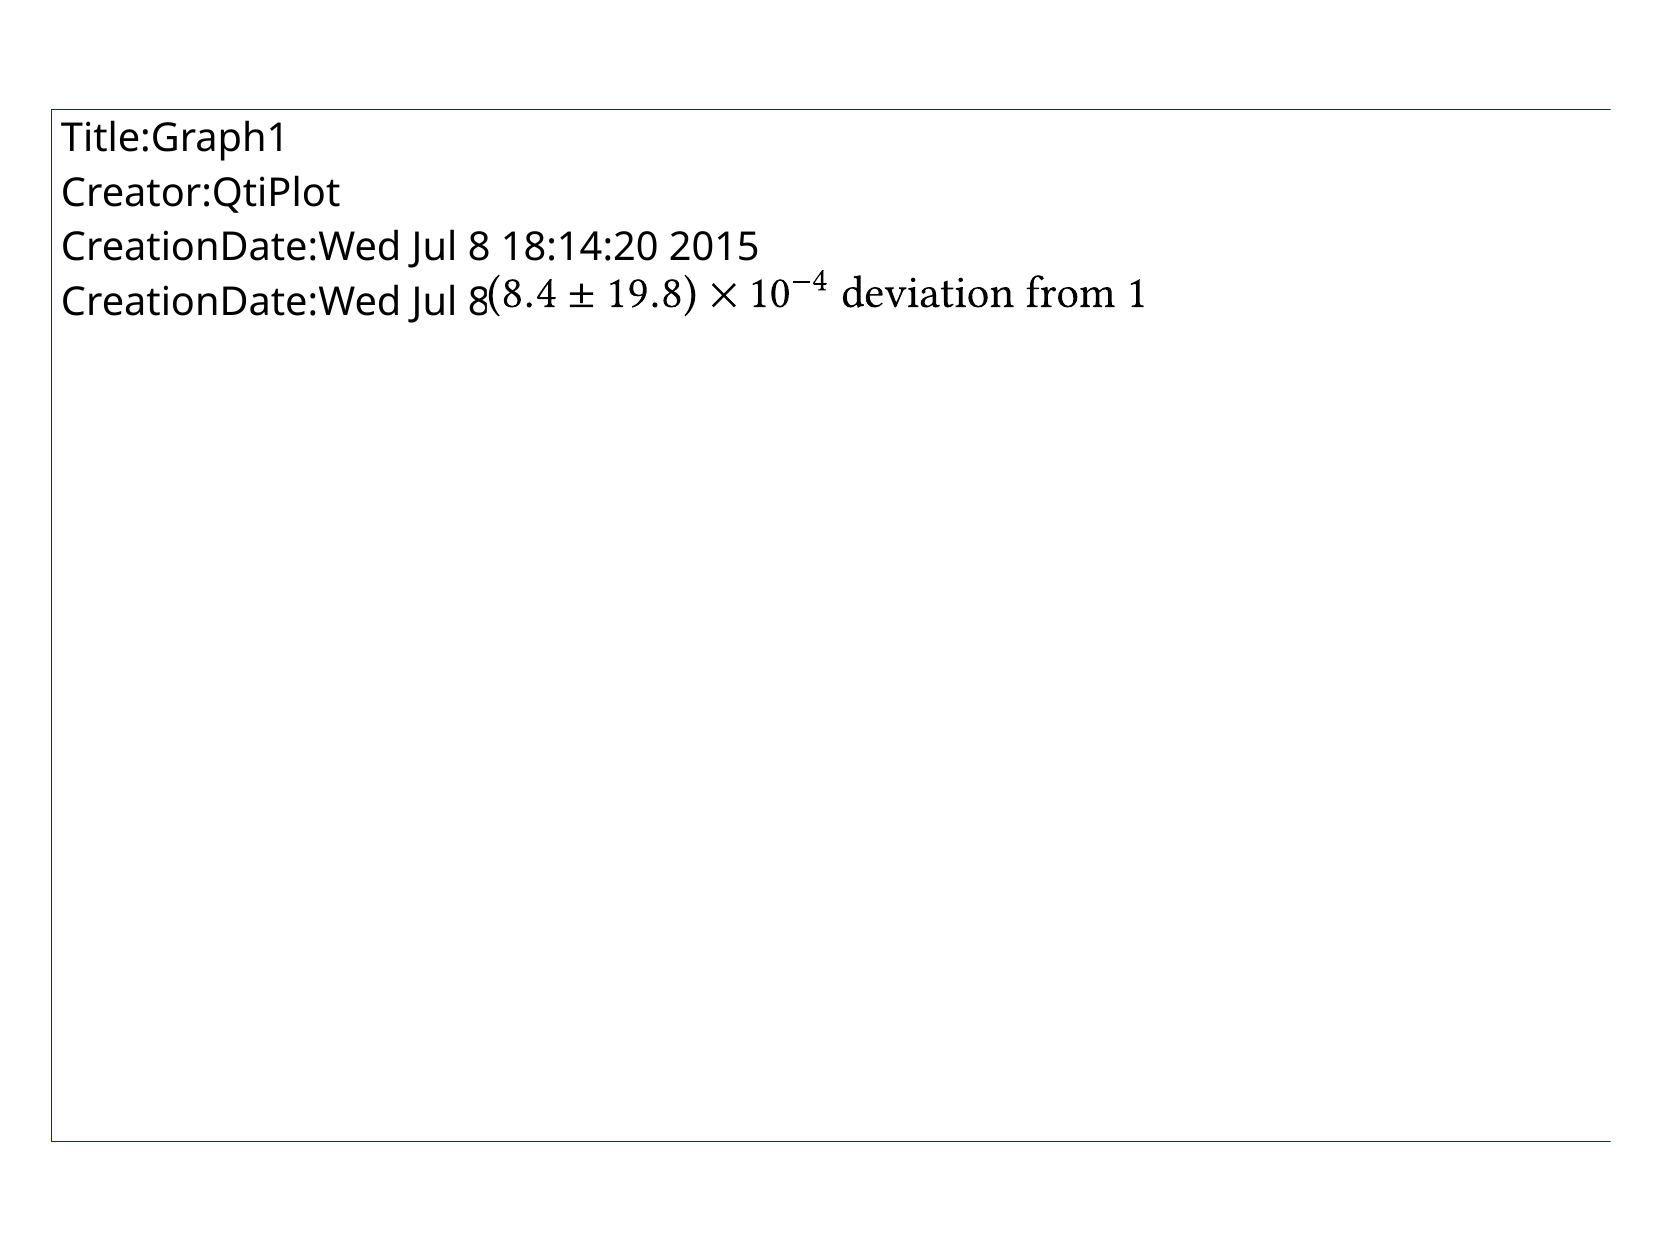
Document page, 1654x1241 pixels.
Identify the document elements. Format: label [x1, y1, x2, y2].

text_box [486, 270, 1148, 317]
picture [48, 106, 1611, 1142]
